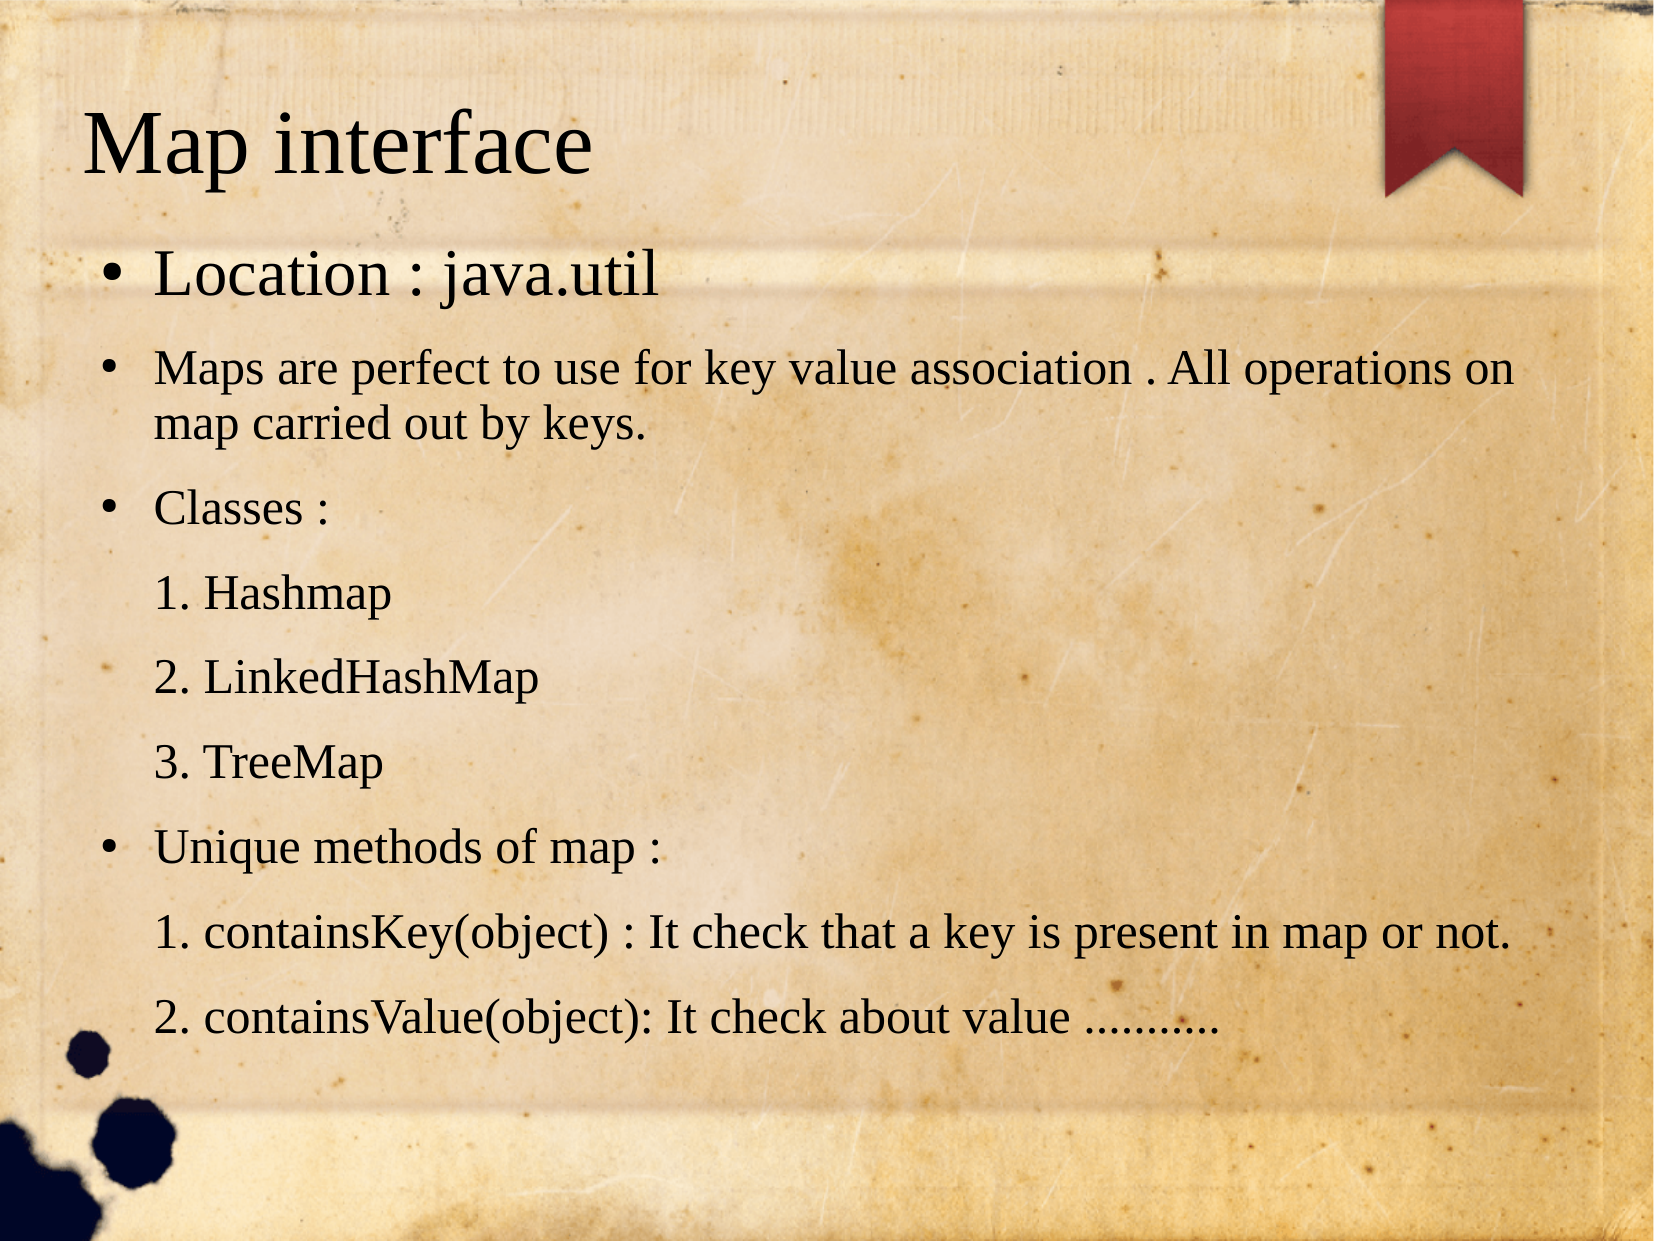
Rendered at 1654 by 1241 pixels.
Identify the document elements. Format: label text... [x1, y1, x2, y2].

list Location : java.util Maps are perfect to use for key value association . All operations on map carried out by keys. Classes : 1. Hashmap 2. LinkedHashMap 3. TreeMap Unique methods of map : 1. containsKey(object) : It check that a key is present in map or not. 2. containsValue(object): It check about value ........... [82, 236, 1538, 1123]
title Map interface [82, 49, 1347, 236]
picture [0, 0, 1654, 1241]
